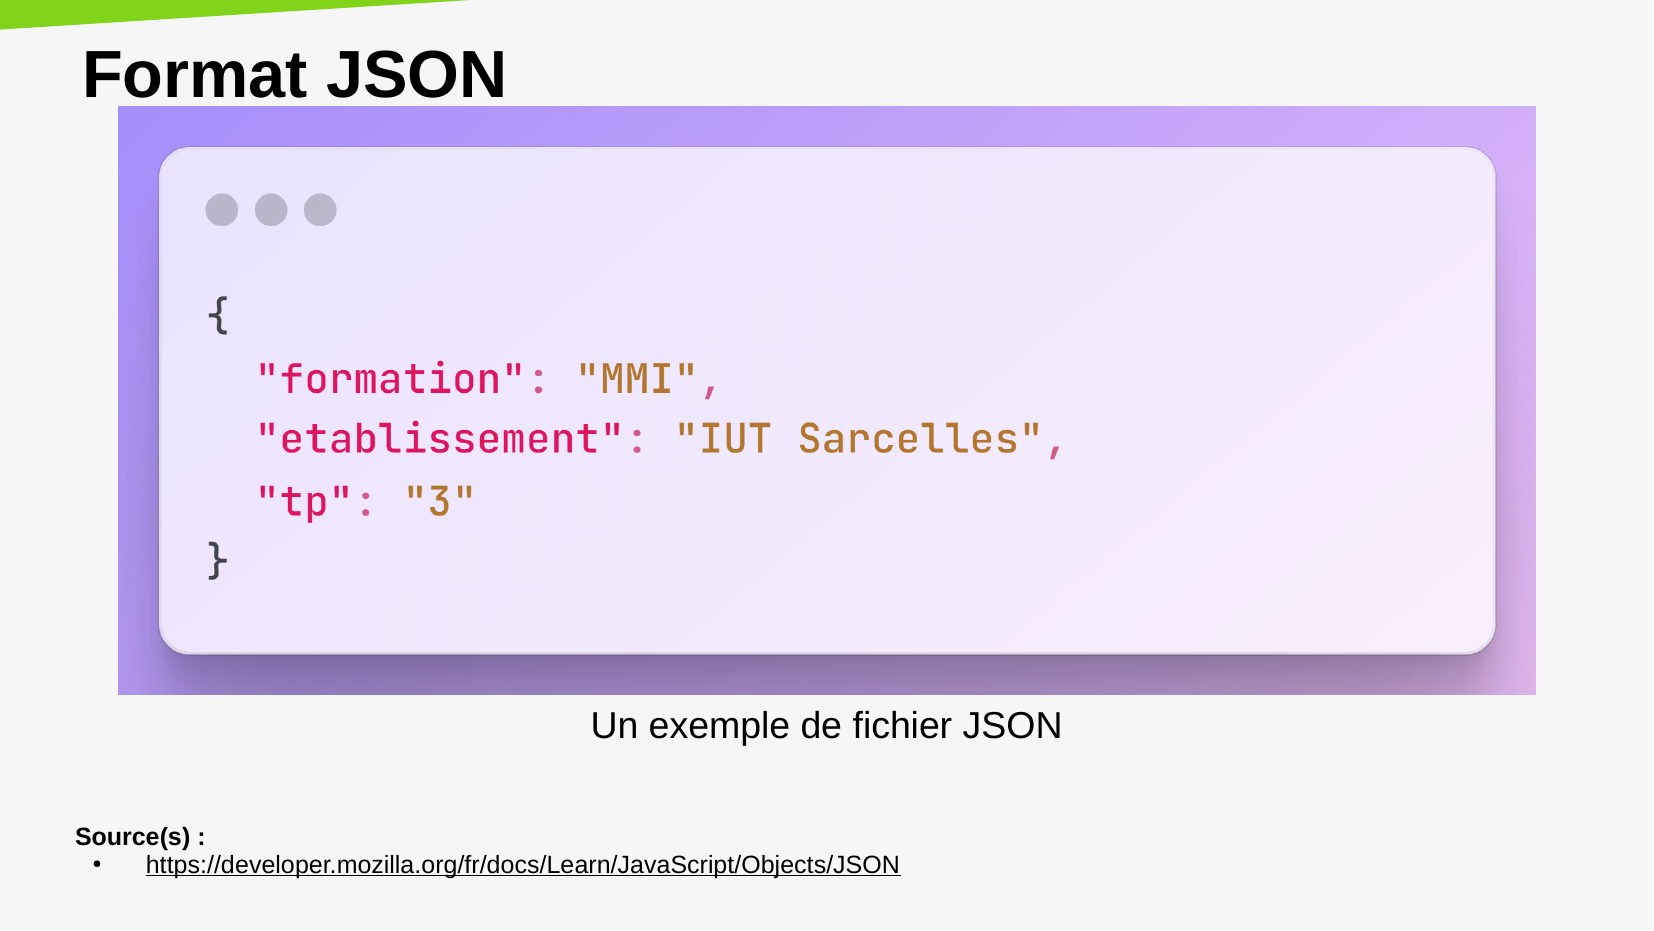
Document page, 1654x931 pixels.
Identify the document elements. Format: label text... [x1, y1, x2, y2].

text_box Source(s) : https://developer.mozilla.org/fr/docs/Learn/JavaScript/Objects/JSON [60, 815, 1546, 929]
picture [118, 106, 1536, 695]
text_box [0, 0, 471, 30]
title Format JSON [82, 37, 1571, 114]
text_box Un exemple de fichier JSON [274, 696, 1379, 774]
